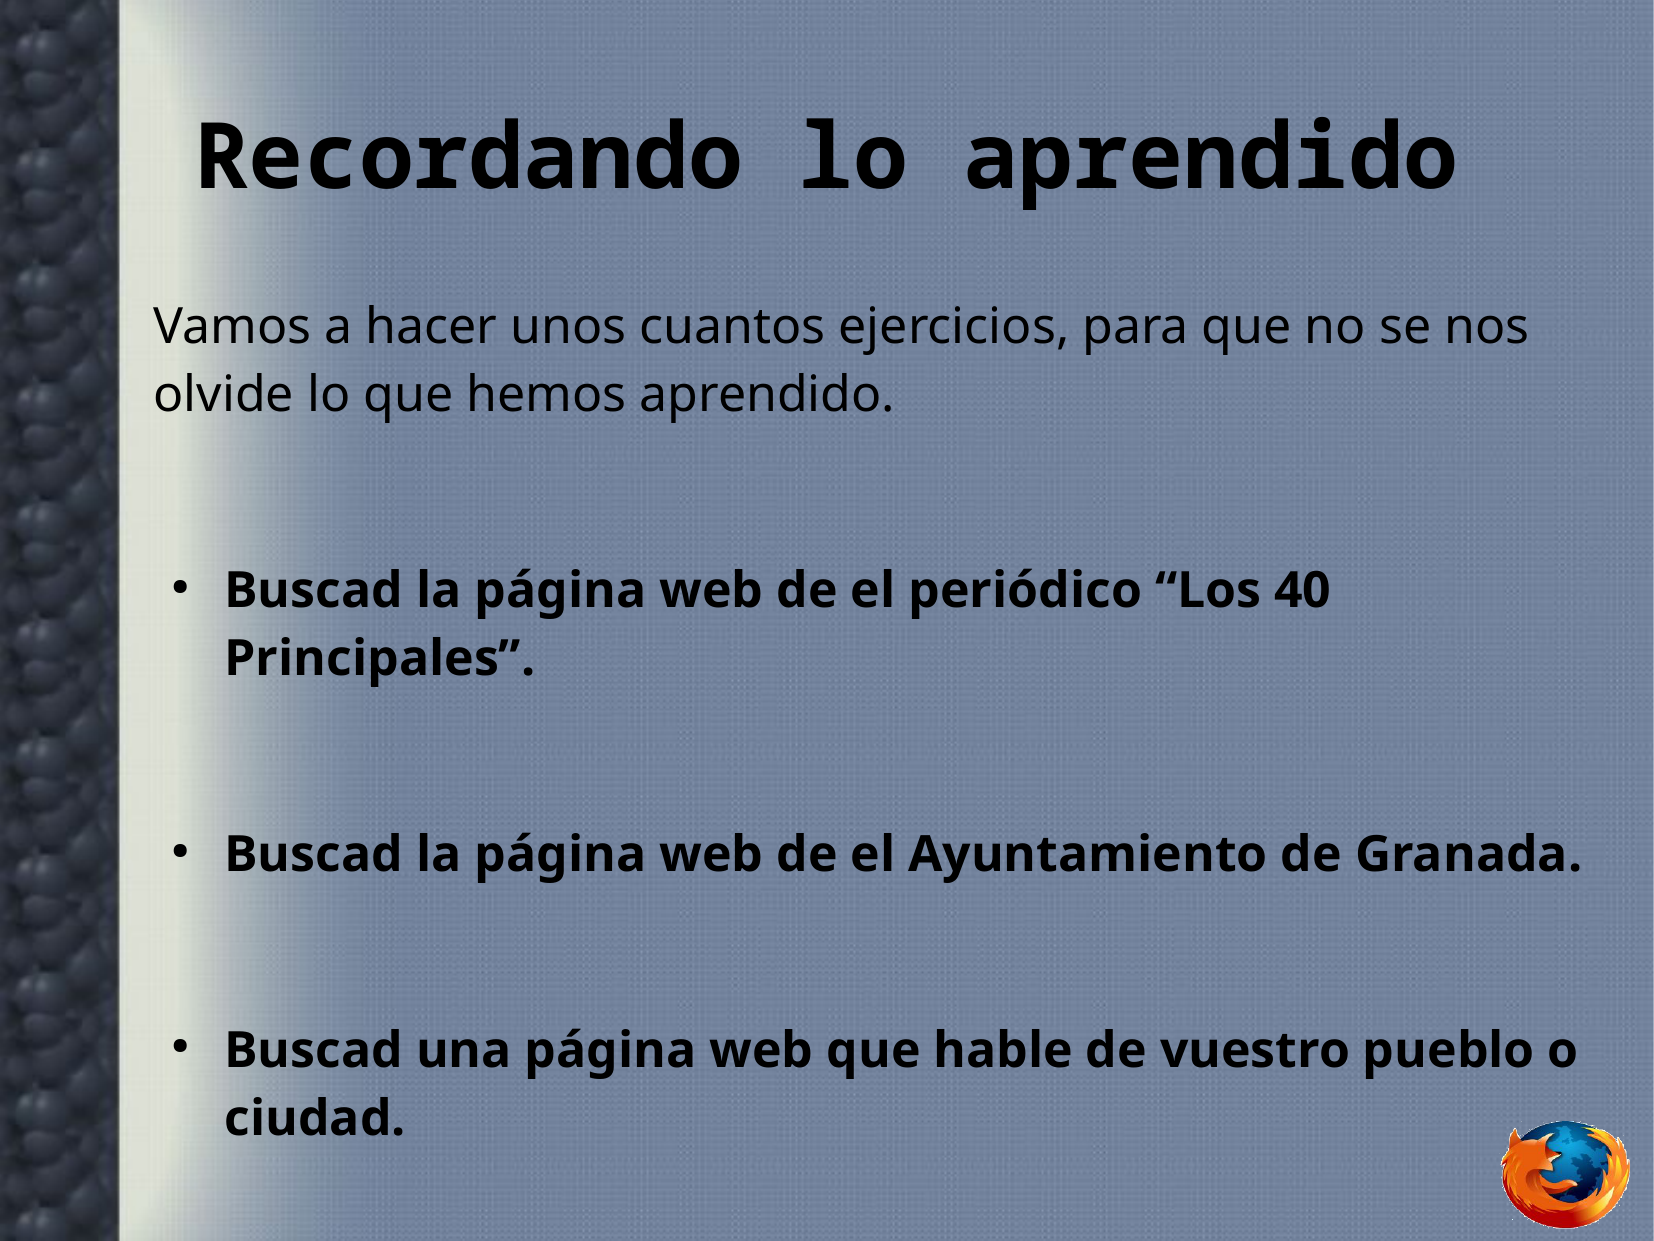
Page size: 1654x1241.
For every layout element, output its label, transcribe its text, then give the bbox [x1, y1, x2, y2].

title Recordando lo aprendido [82, 49, 1571, 257]
list Vamos a hacer unos cuantos ejercicios, para que no se nos olvide lo que hemos aprendido. Buscad la página web de el periódico “Los 40 Principales”. Buscad la página web de el Ayuntamiento de Granada. Buscad una página web que hable de vuestro pueblo o ciudad. [153, 290, 1642, 1010]
picture [0, 0, 1654, 1241]
